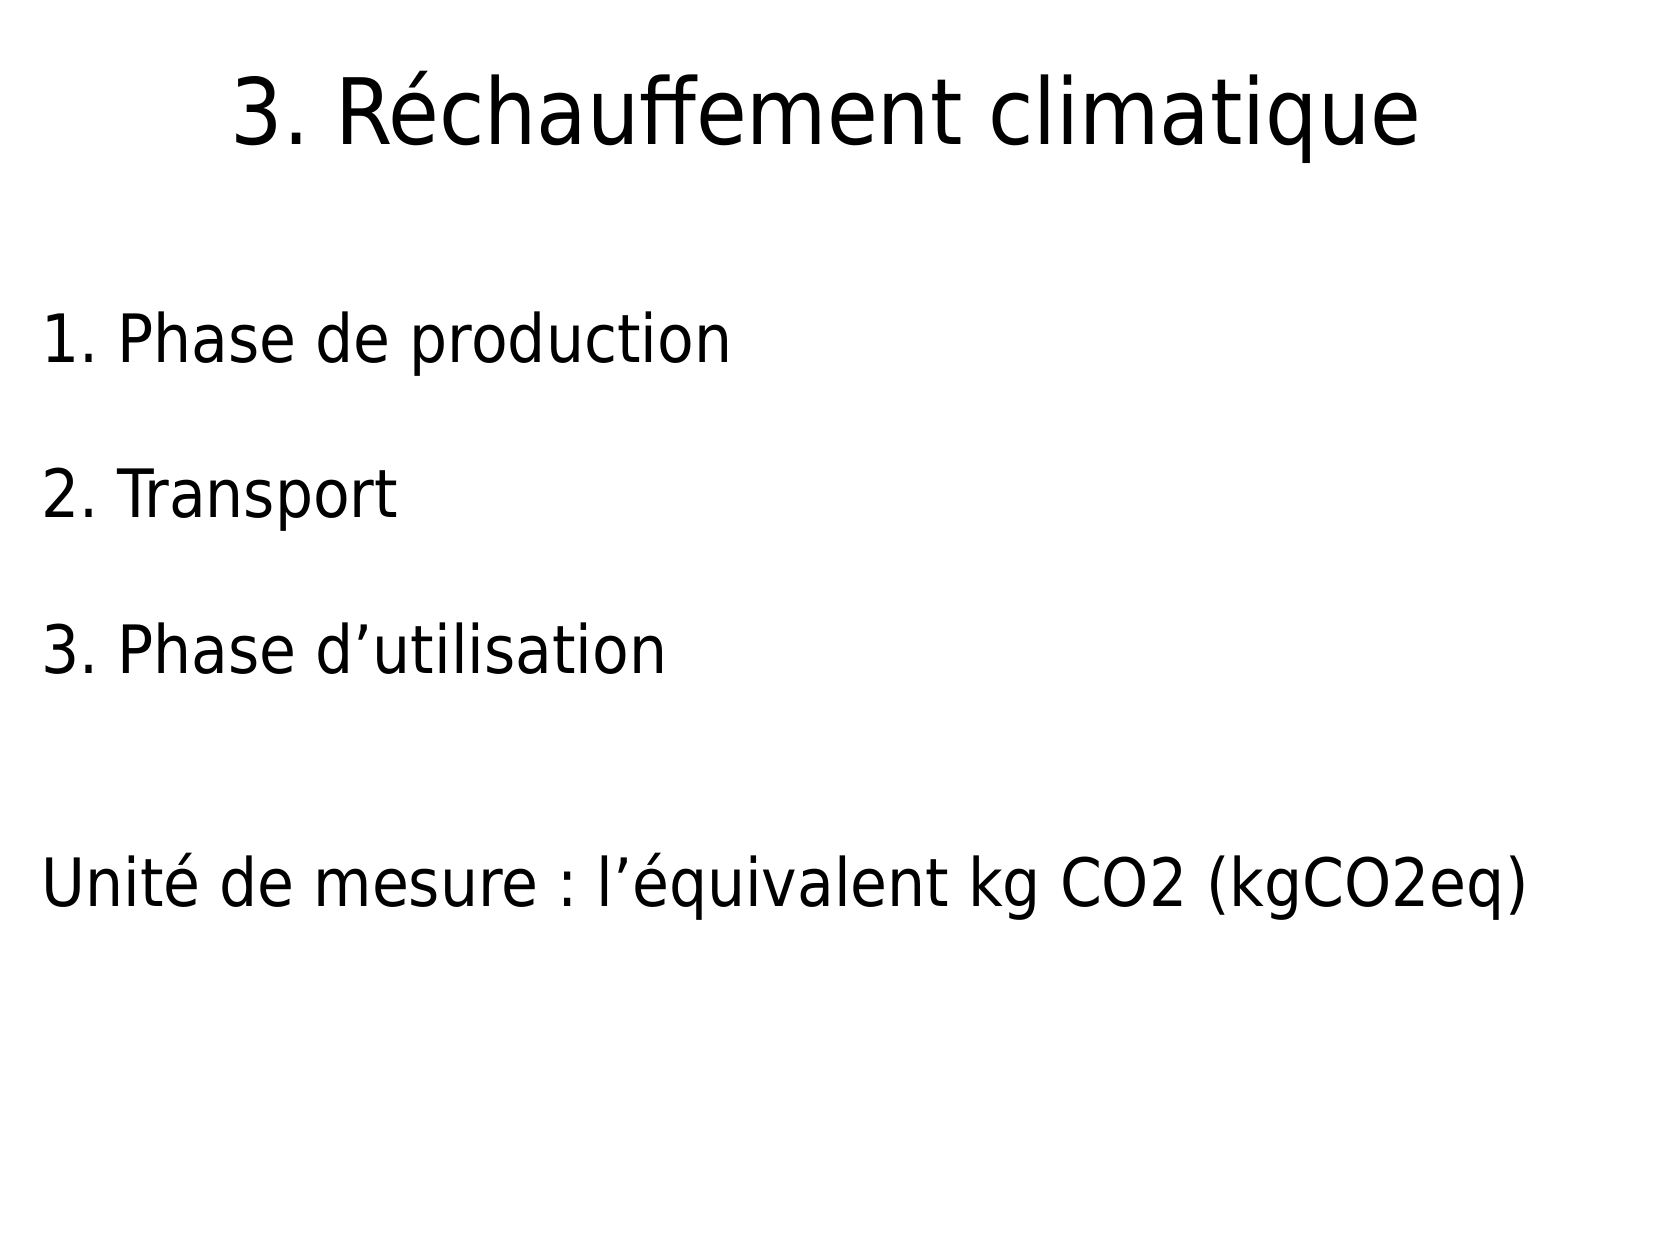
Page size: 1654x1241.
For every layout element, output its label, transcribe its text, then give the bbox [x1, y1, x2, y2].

title 3. Réchauffement climatique [41, 12, 1613, 214]
title 1. Phase de production 2. Transport 3. Phase d’utilisation Unité de mesure : l’équivalent kg CO2 (kgCO2eq) [41, 222, 1613, 1183]
